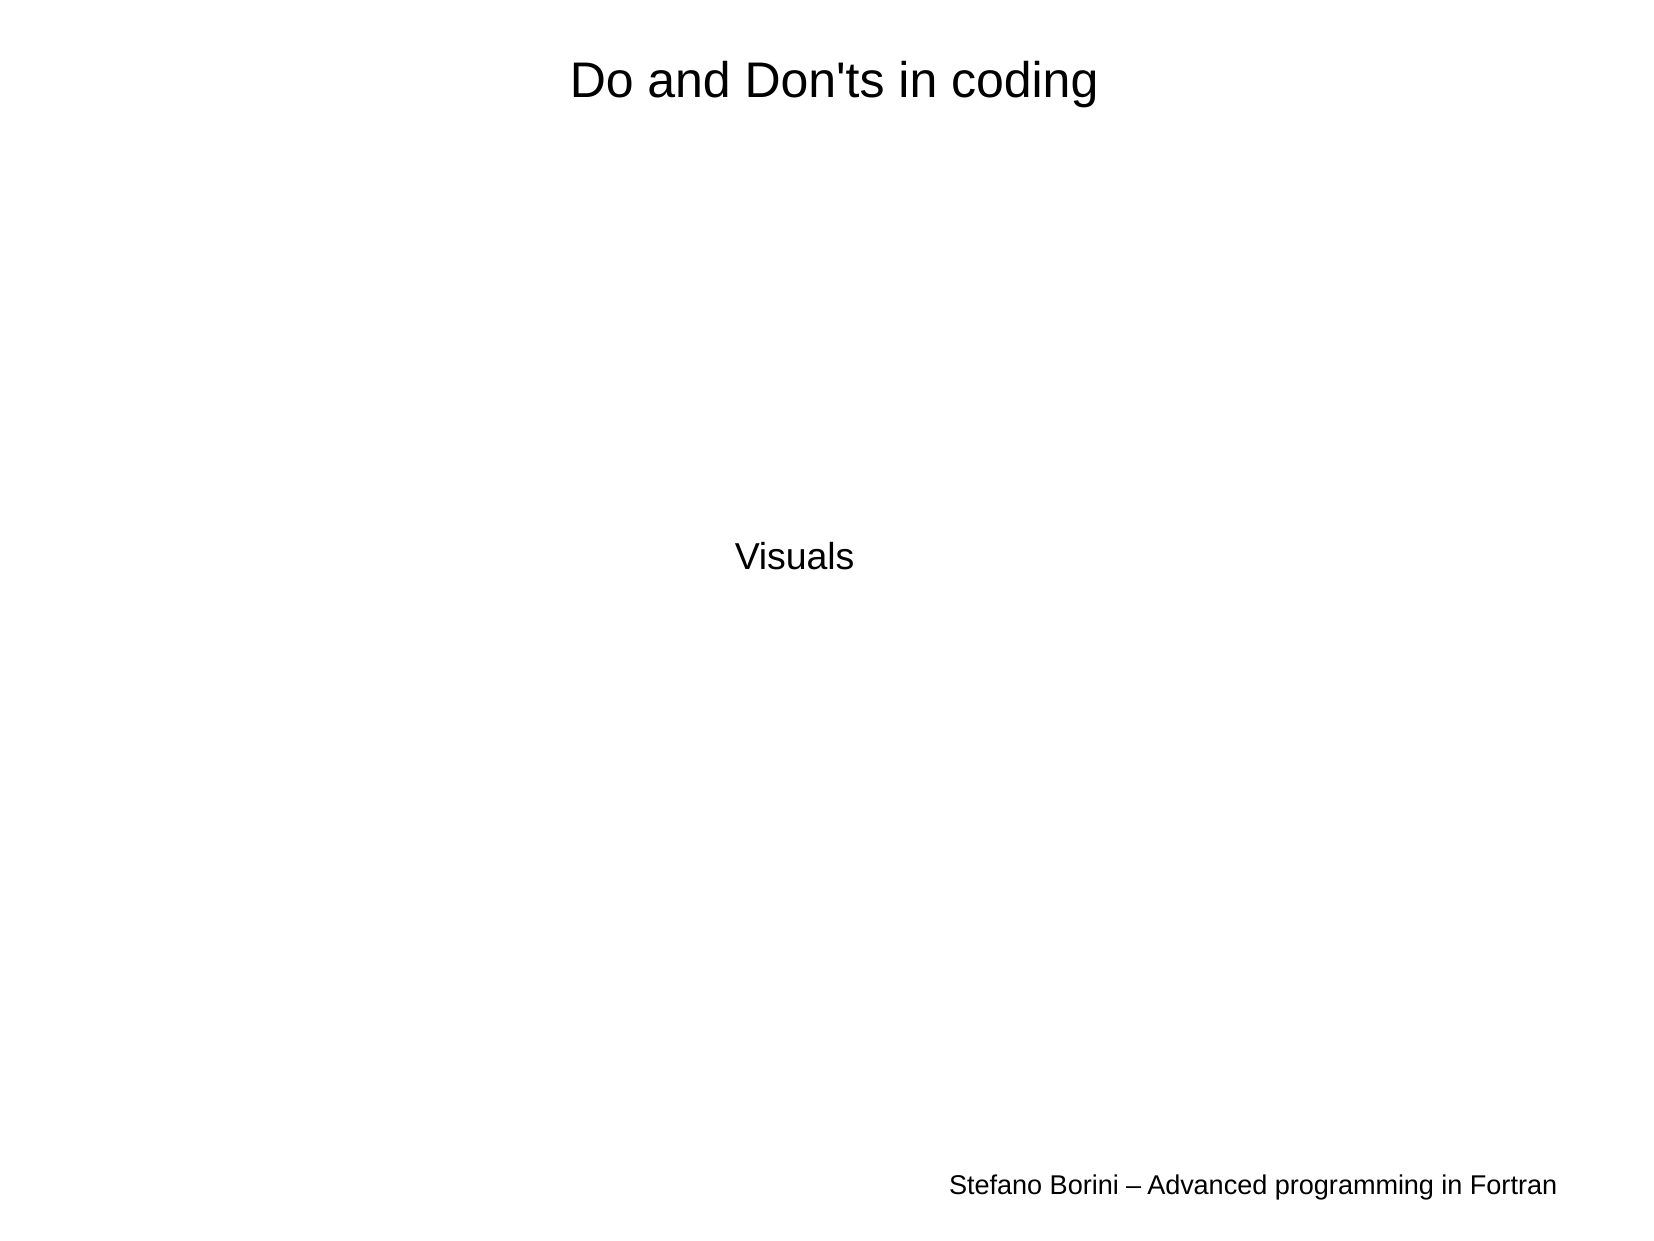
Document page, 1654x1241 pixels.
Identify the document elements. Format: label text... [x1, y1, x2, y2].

text_box Do and Don'ts in coding [555, 44, 1231, 116]
text_box Visuals [720, 528, 871, 586]
